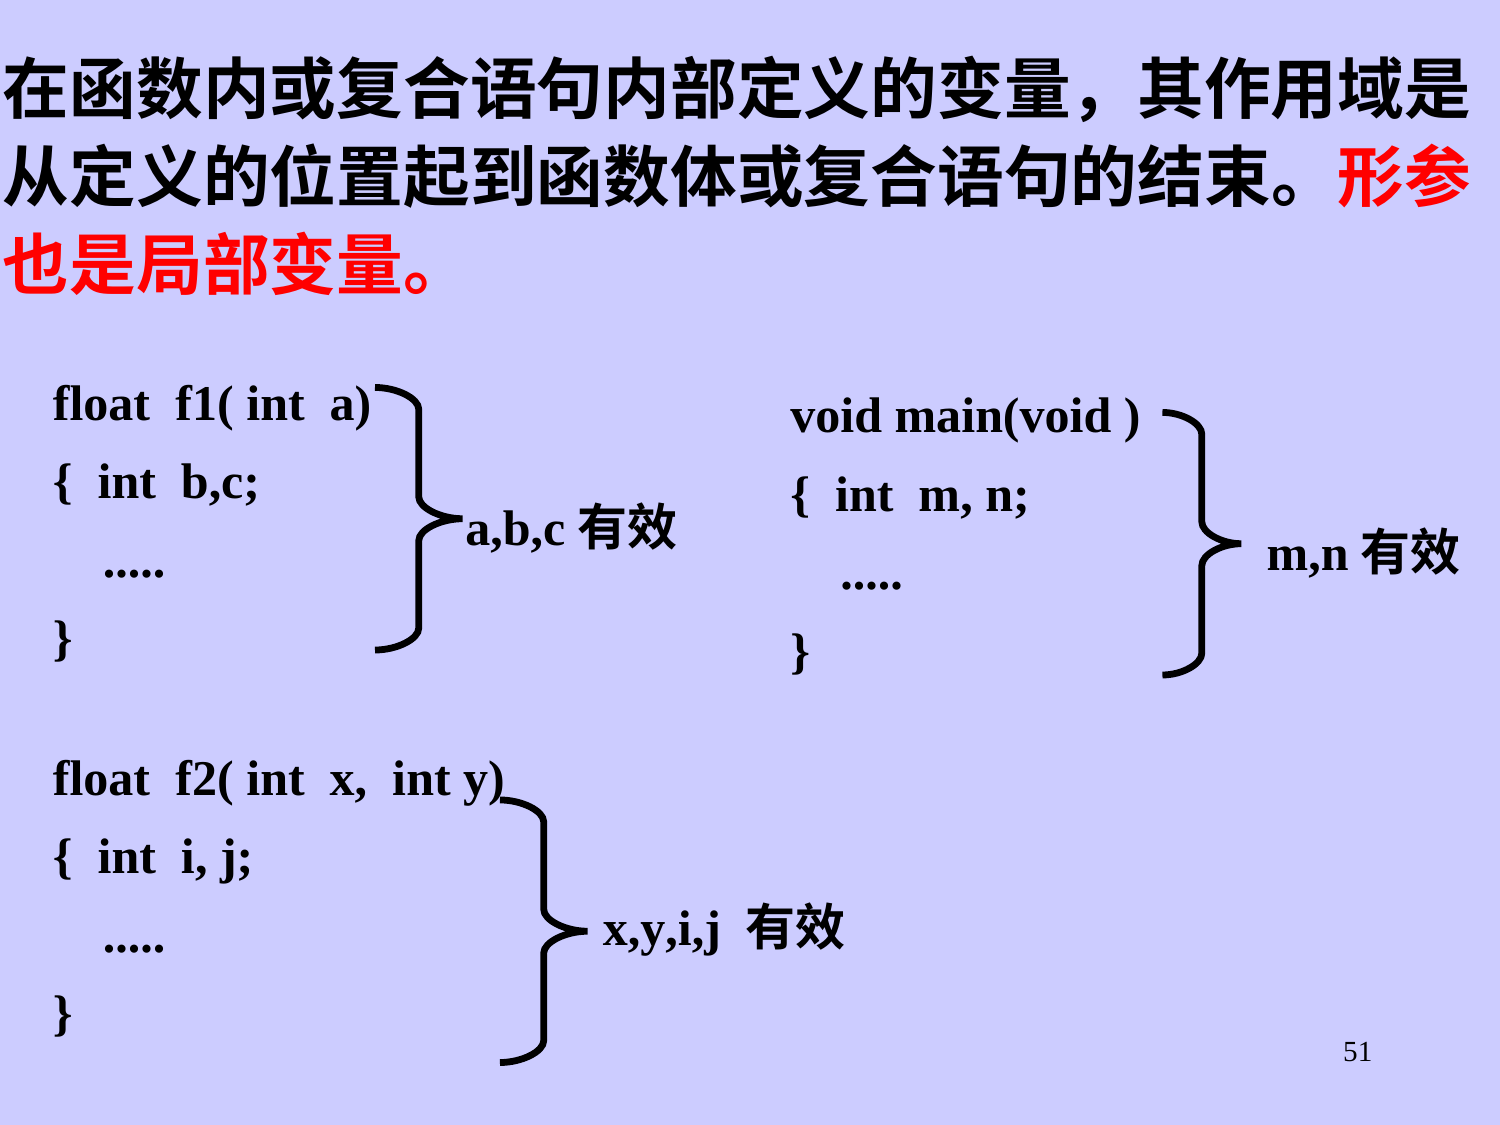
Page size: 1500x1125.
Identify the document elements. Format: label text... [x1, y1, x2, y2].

text_box m,n有效 [1263, 512, 1500, 583]
text_box x,y,i,j 有效 [599, 887, 863, 958]
text_box void main(void ) { int m, n; ..... } [787, 374, 1188, 681]
text_box float f1( int a) { int b,c; ..... } [49, 362, 463, 668]
text_box a,b,c有效 [462, 487, 726, 558]
text_box <编号> [1074, 1025, 1388, 1101]
text_box 在函数内或复合语句内部定义的变量，其作用域是从定义的位置起到函数体或复合语句的结束。形参也是局部变量。 [0, 37, 1500, 305]
text_box float f2( int x, int y) { int i, j; ..... } [49, 737, 513, 1043]
